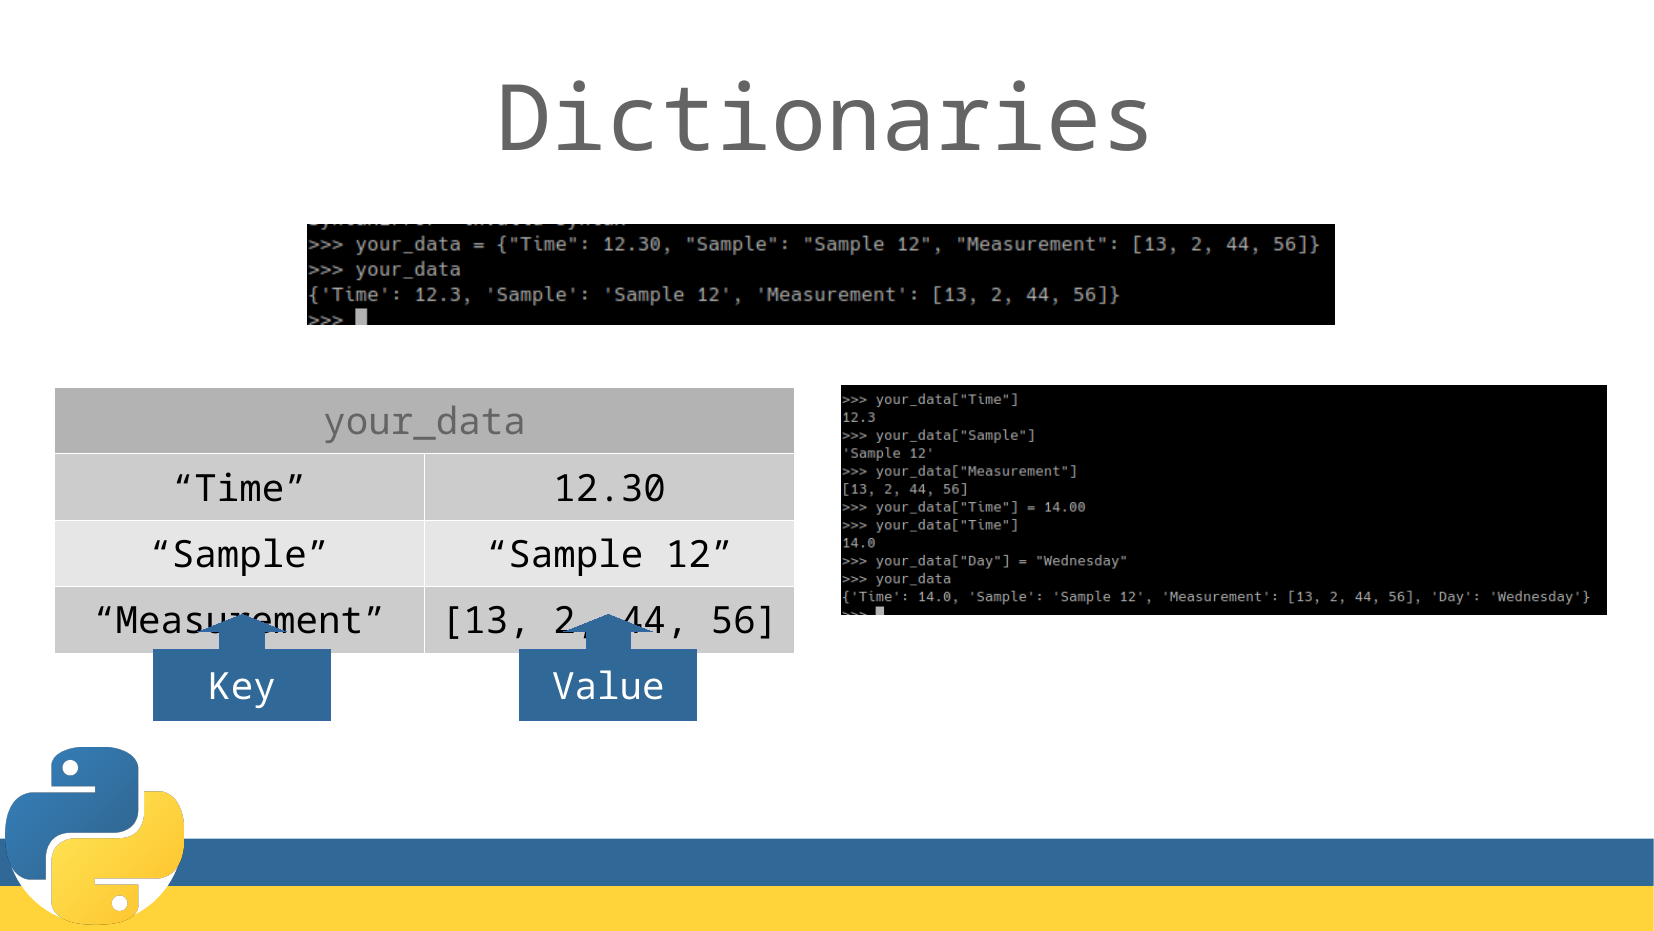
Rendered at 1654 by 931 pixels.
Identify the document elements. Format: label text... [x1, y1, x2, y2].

table_cell “Measurement” [55, 587, 424, 653]
picture [307, 224, 1335, 325]
text_box Key [153, 614, 331, 721]
title Dictionaries [82, 37, 1571, 193]
table_header your_data [55, 388, 794, 453]
table_cell “Sample” [55, 521, 424, 586]
text_box Value [519, 614, 697, 721]
picture [5, 747, 184, 925]
picture [841, 385, 1607, 615]
table_cell “Time” [55, 454, 424, 520]
table_cell [13, 2, 44, 56] [425, 587, 794, 653]
table_cell “Sample 12” [425, 521, 794, 586]
table_cell 12.30 [425, 454, 794, 520]
